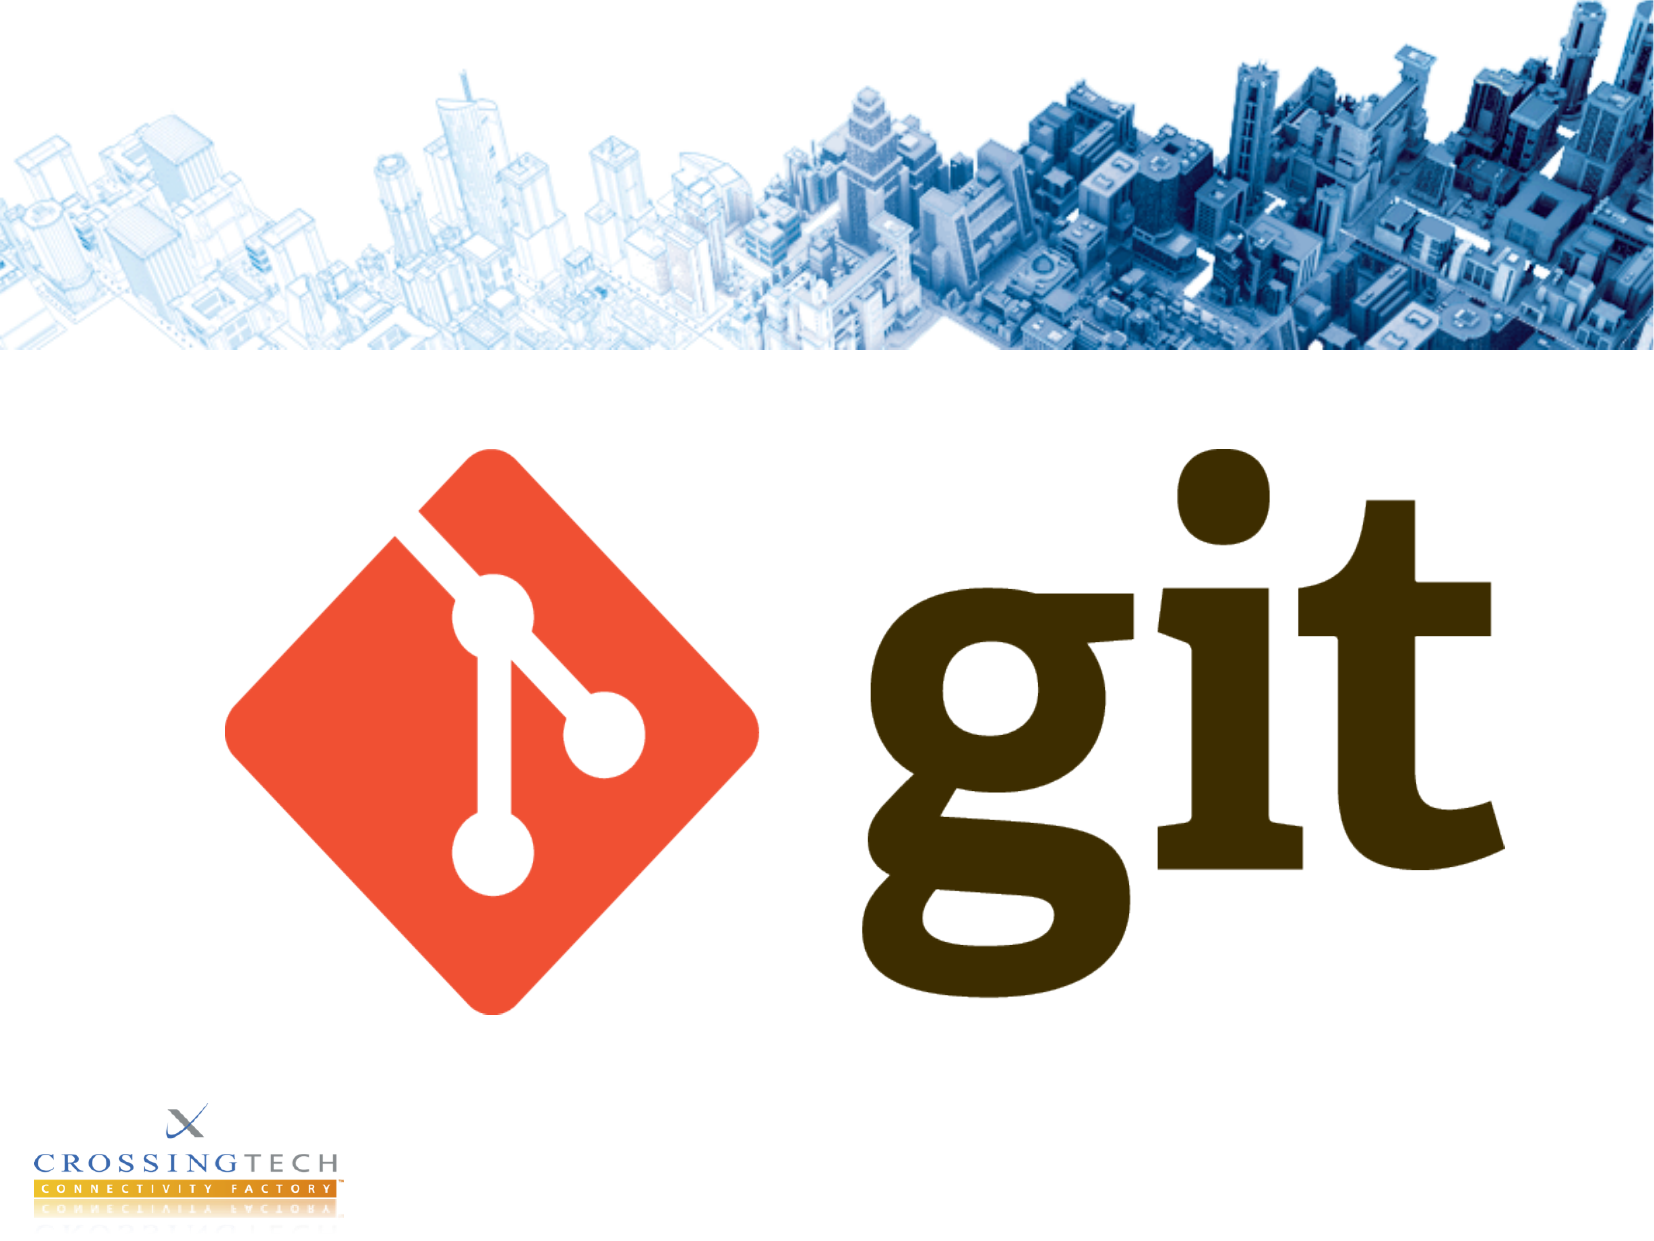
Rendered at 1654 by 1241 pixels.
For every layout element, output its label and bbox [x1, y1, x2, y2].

picture [34, 1103, 344, 1237]
picture [0, 0, 1654, 350]
picture [225, 449, 1505, 1015]
